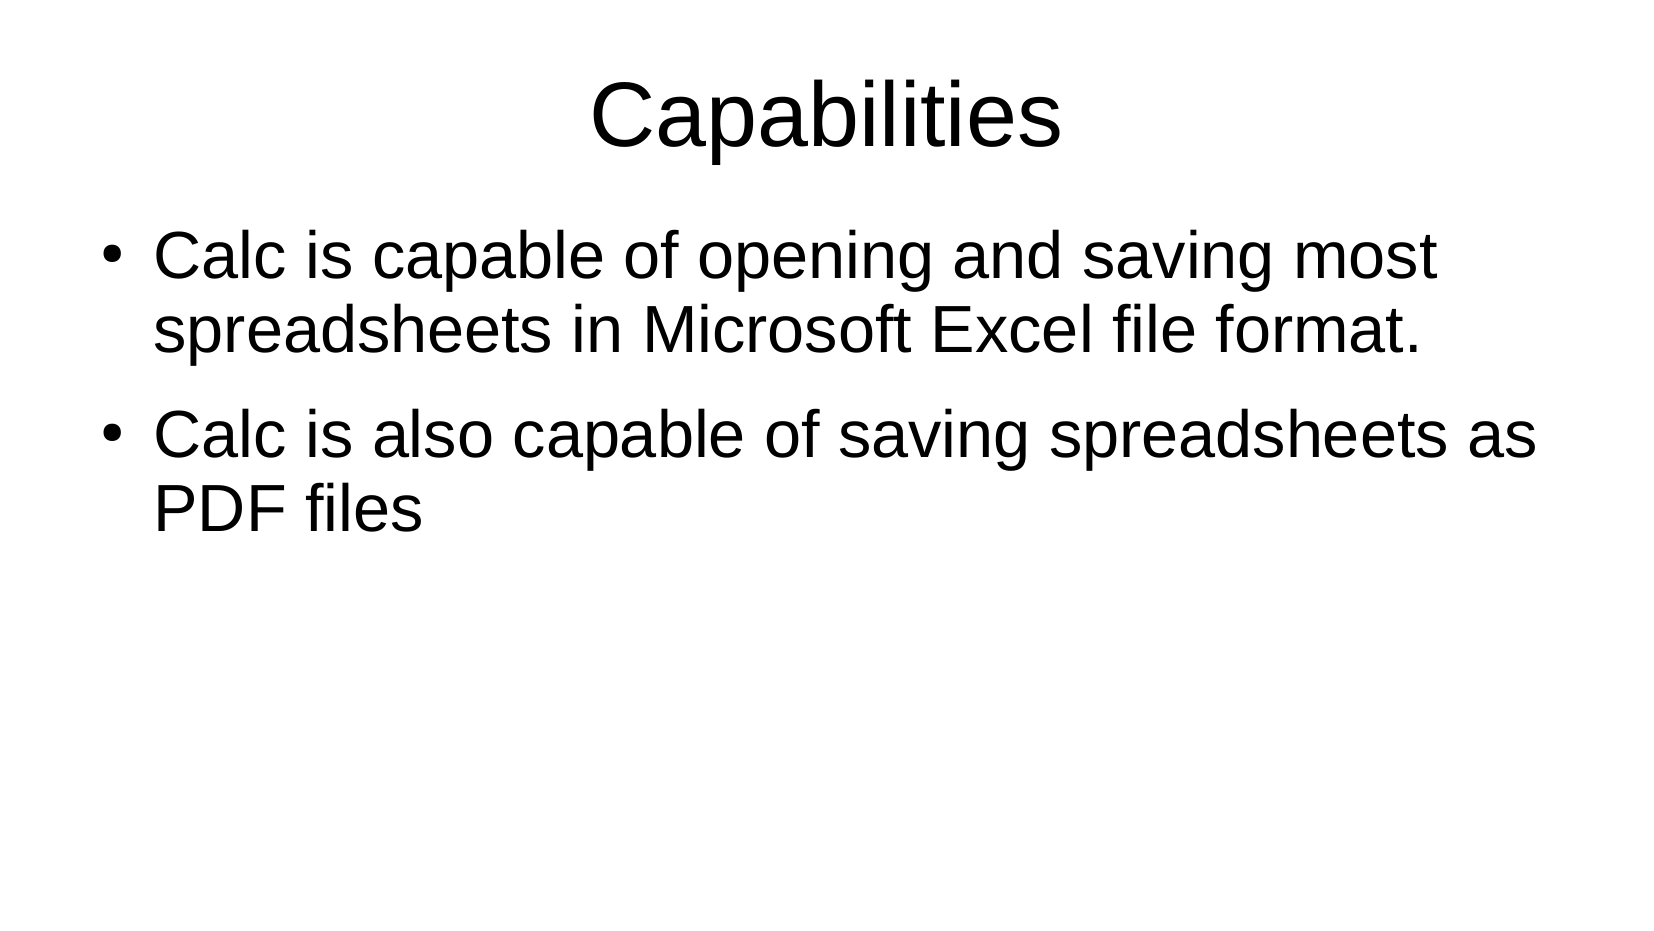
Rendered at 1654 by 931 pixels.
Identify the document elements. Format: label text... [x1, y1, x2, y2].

title Capabilities [82, 37, 1571, 193]
list Calc is capable of opening and saving most spreadsheets in Microsoft Excel file format. Calc is also capable of saving spreadsheets as PDF files [82, 217, 1571, 758]
